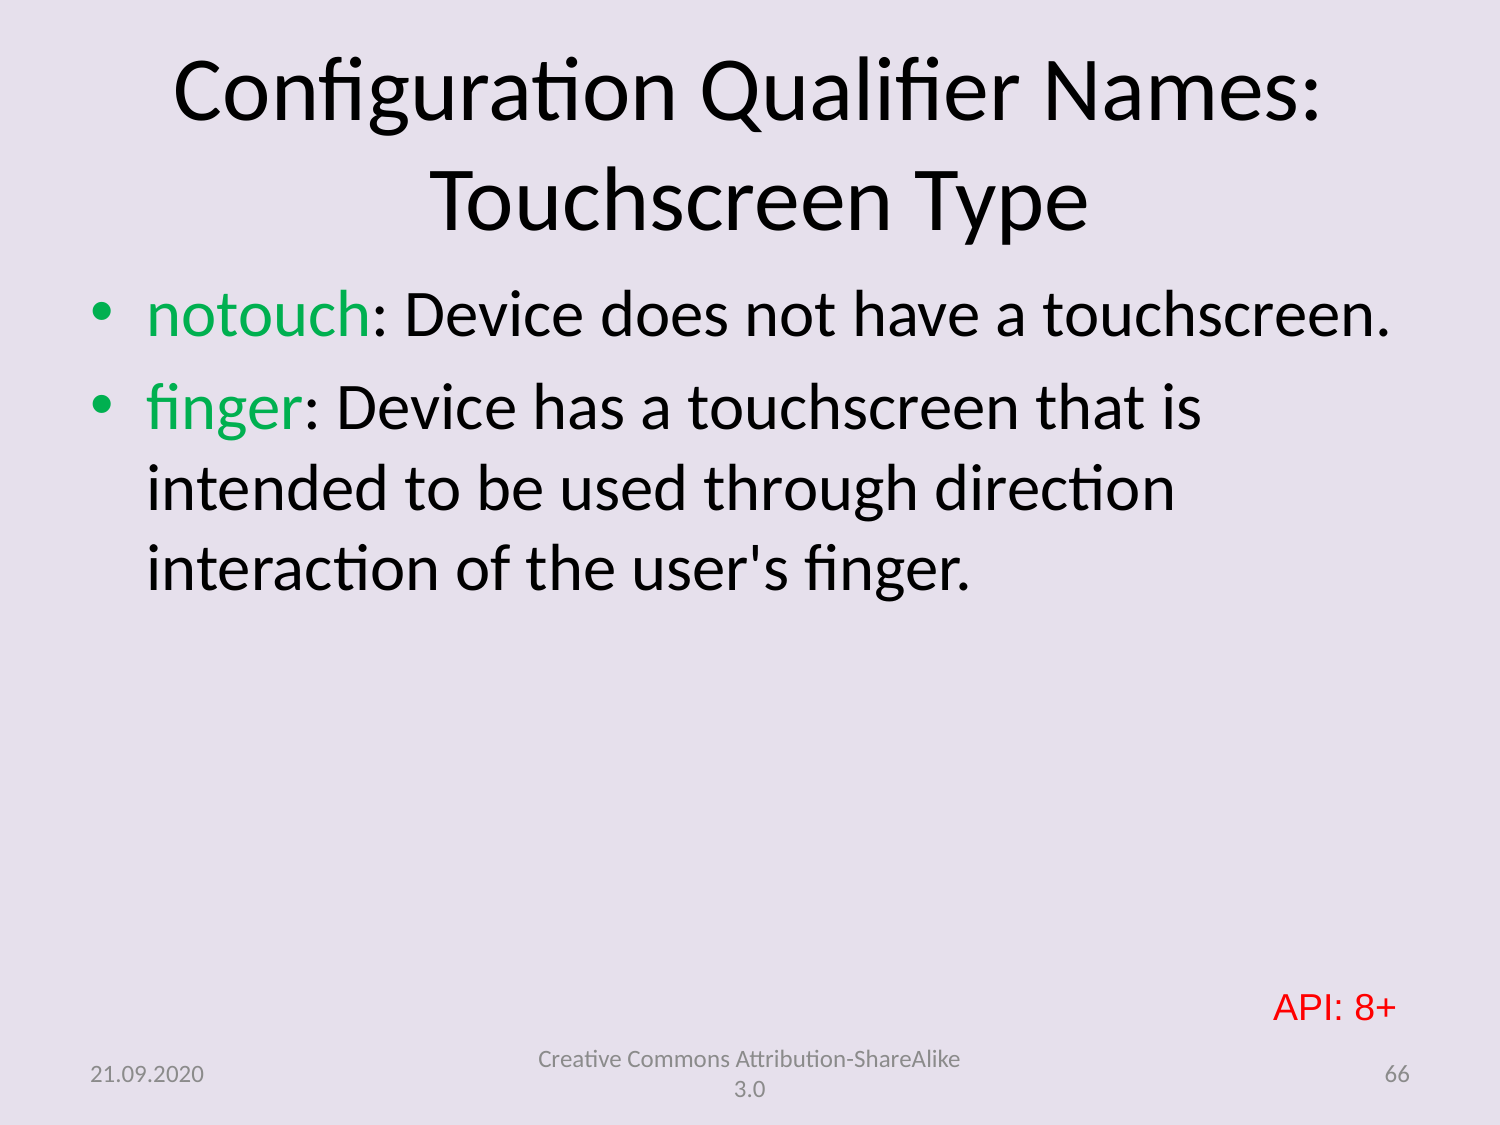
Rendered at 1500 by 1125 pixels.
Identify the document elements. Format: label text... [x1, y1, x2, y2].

list notouch: Device does not have a touchscreen. finger: Device has a touchscreen that is intended to be used through direction interaction of the user's finger. [75, 262, 1425, 1005]
text_box API: 8+ [1258, 976, 1413, 1036]
title Configuration Qualifier Names: Touchscreen Type [75, 45, 1425, 233]
